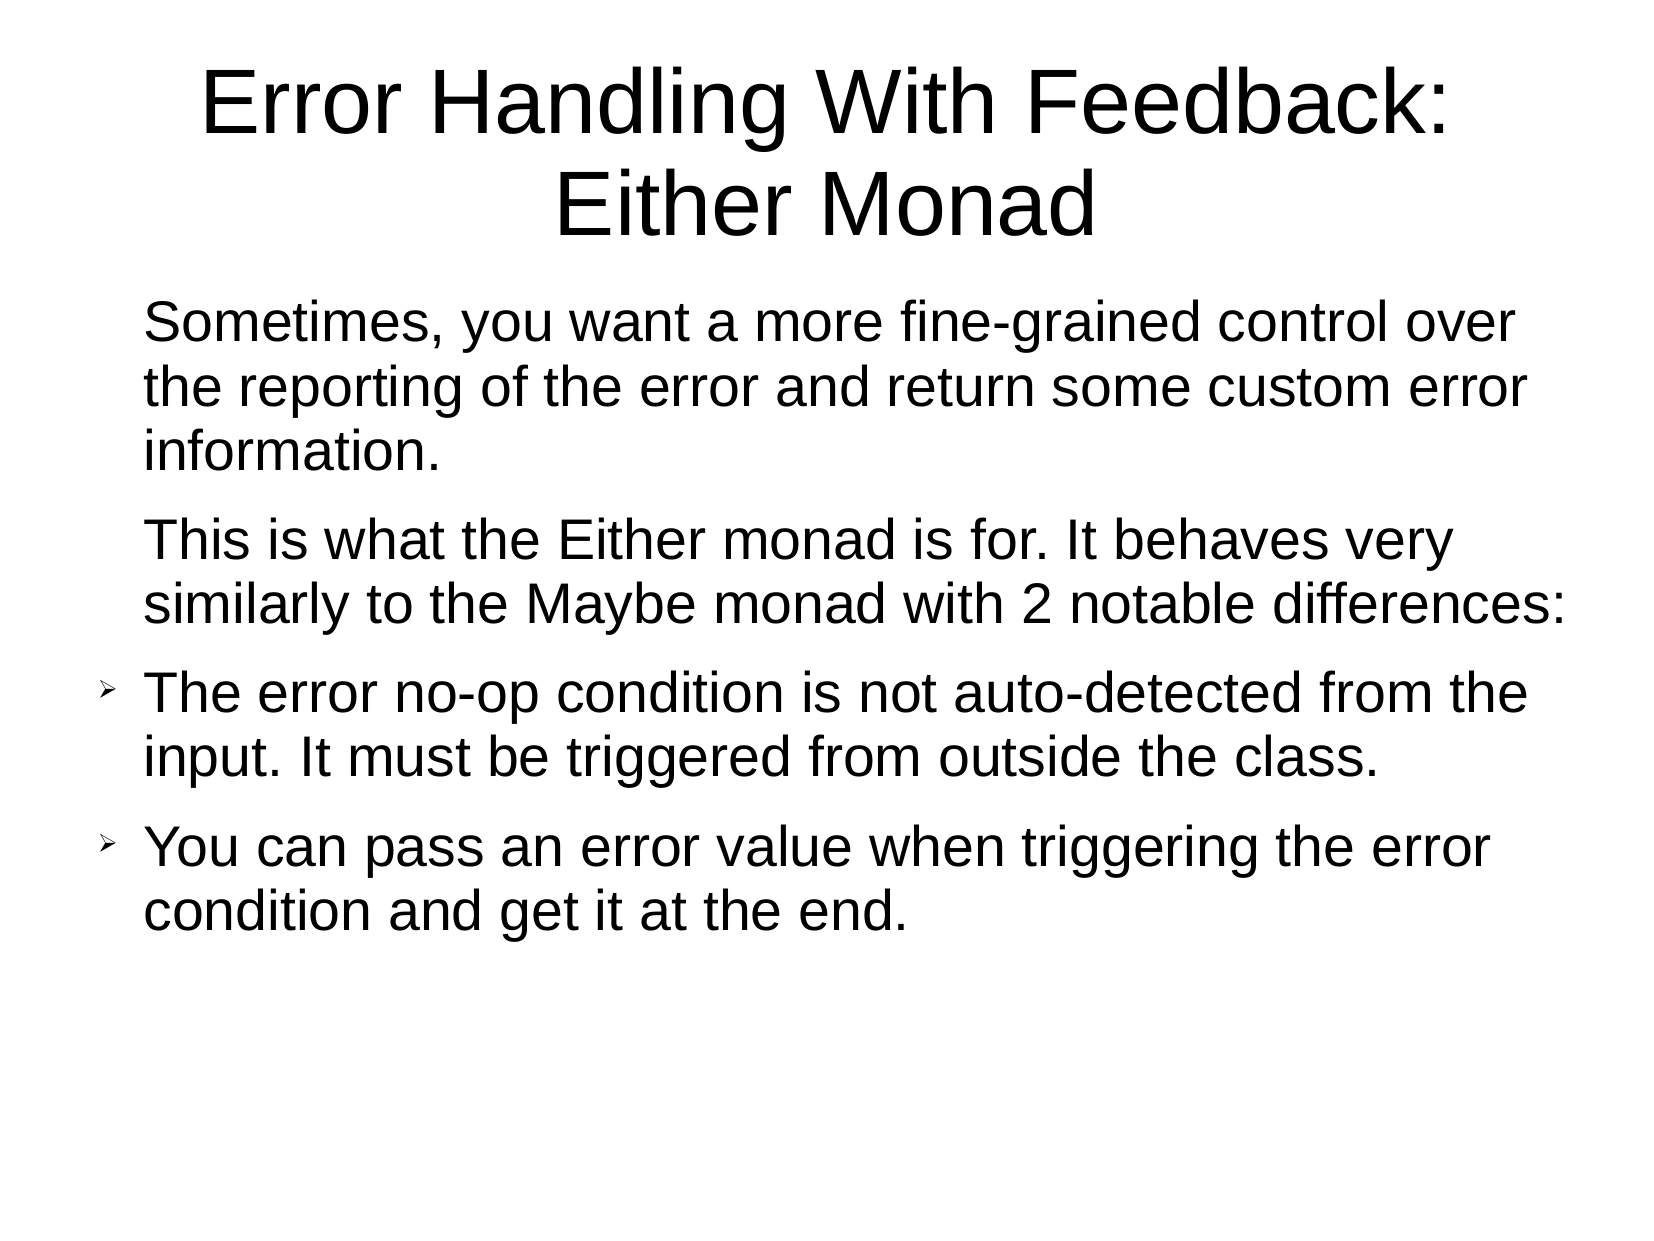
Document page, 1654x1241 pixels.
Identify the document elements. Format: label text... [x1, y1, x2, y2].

title Error Handling With Feedback: Either Monad [82, 49, 1571, 257]
list Sometimes, you want a more fine-grained control over the reporting of the error and return some custom error information. This is what the Either monad is for. It behaves very similarly to the Maybe monad with 2 notable differences: The error no-op condition is not auto-detected from the input. It must be triggered from outside the class. You can pass an error value when triggering the error condition and get it at the end. [82, 290, 1571, 1010]
